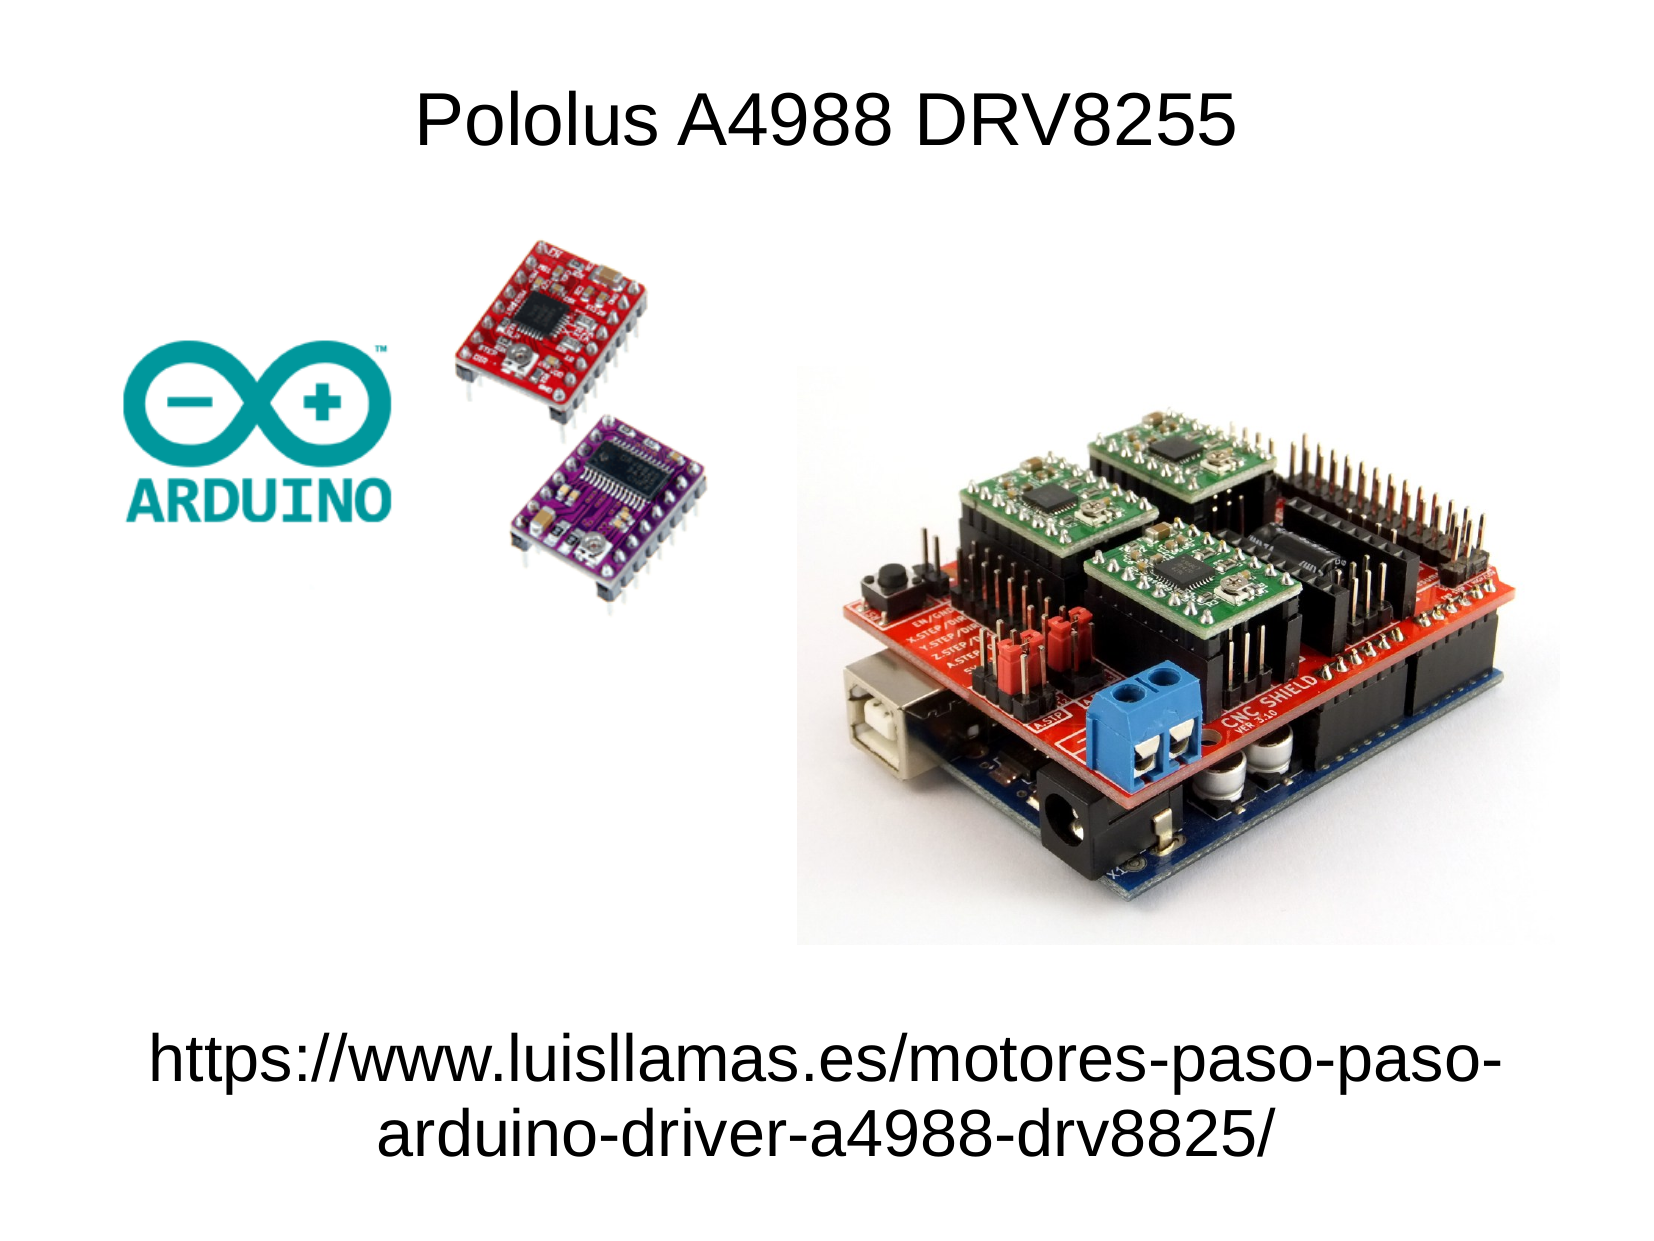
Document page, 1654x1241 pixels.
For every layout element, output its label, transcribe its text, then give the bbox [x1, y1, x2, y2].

picture [94, 222, 720, 638]
title Pololus A4988 DRV8255 [82, 49, 1571, 189]
subtitle https://www.luisllamas.es/motores-paso-paso-arduino-driver-a4988-drv8825/ [82, 998, 1571, 1193]
picture [797, 366, 1560, 945]
